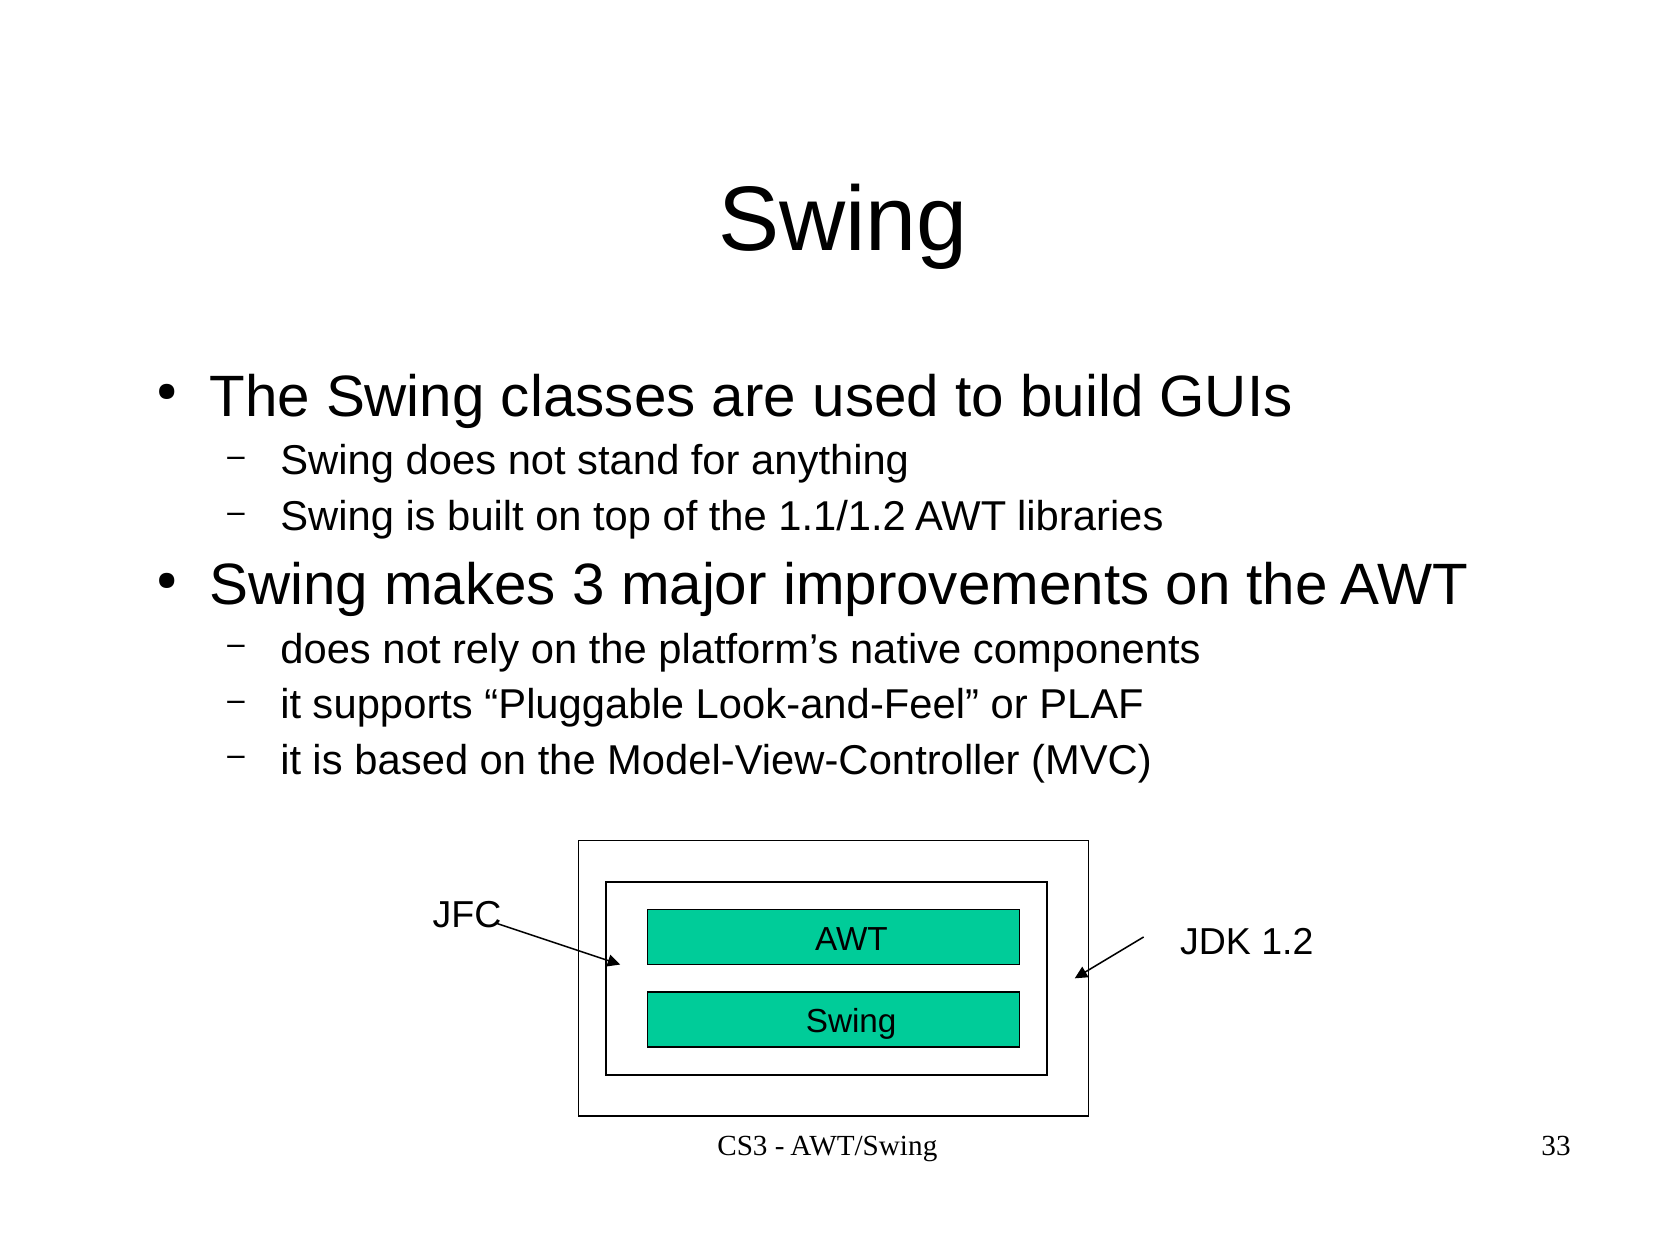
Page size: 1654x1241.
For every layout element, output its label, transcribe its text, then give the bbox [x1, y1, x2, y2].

text_box Swing [647, 992, 1020, 1048]
text_box JDK 1.2 [1130, 909, 1329, 970]
list The Swing classes are used to build GUIs Swing does not stand for anything Swing is built on top of the 1.1/1.2 AWT libraries Swing makes 3 major improvements on the AWT does not rely on the platform’s native components it supports “Pluggable Look-and-Feel” or PLAF it is based on the Model-View-Controller (MVC) [124, 358, 1530, 836]
text_box JFC [382, 881, 517, 943]
title Swing [124, 110, 1530, 317]
text_box AWT [647, 909, 1020, 965]
